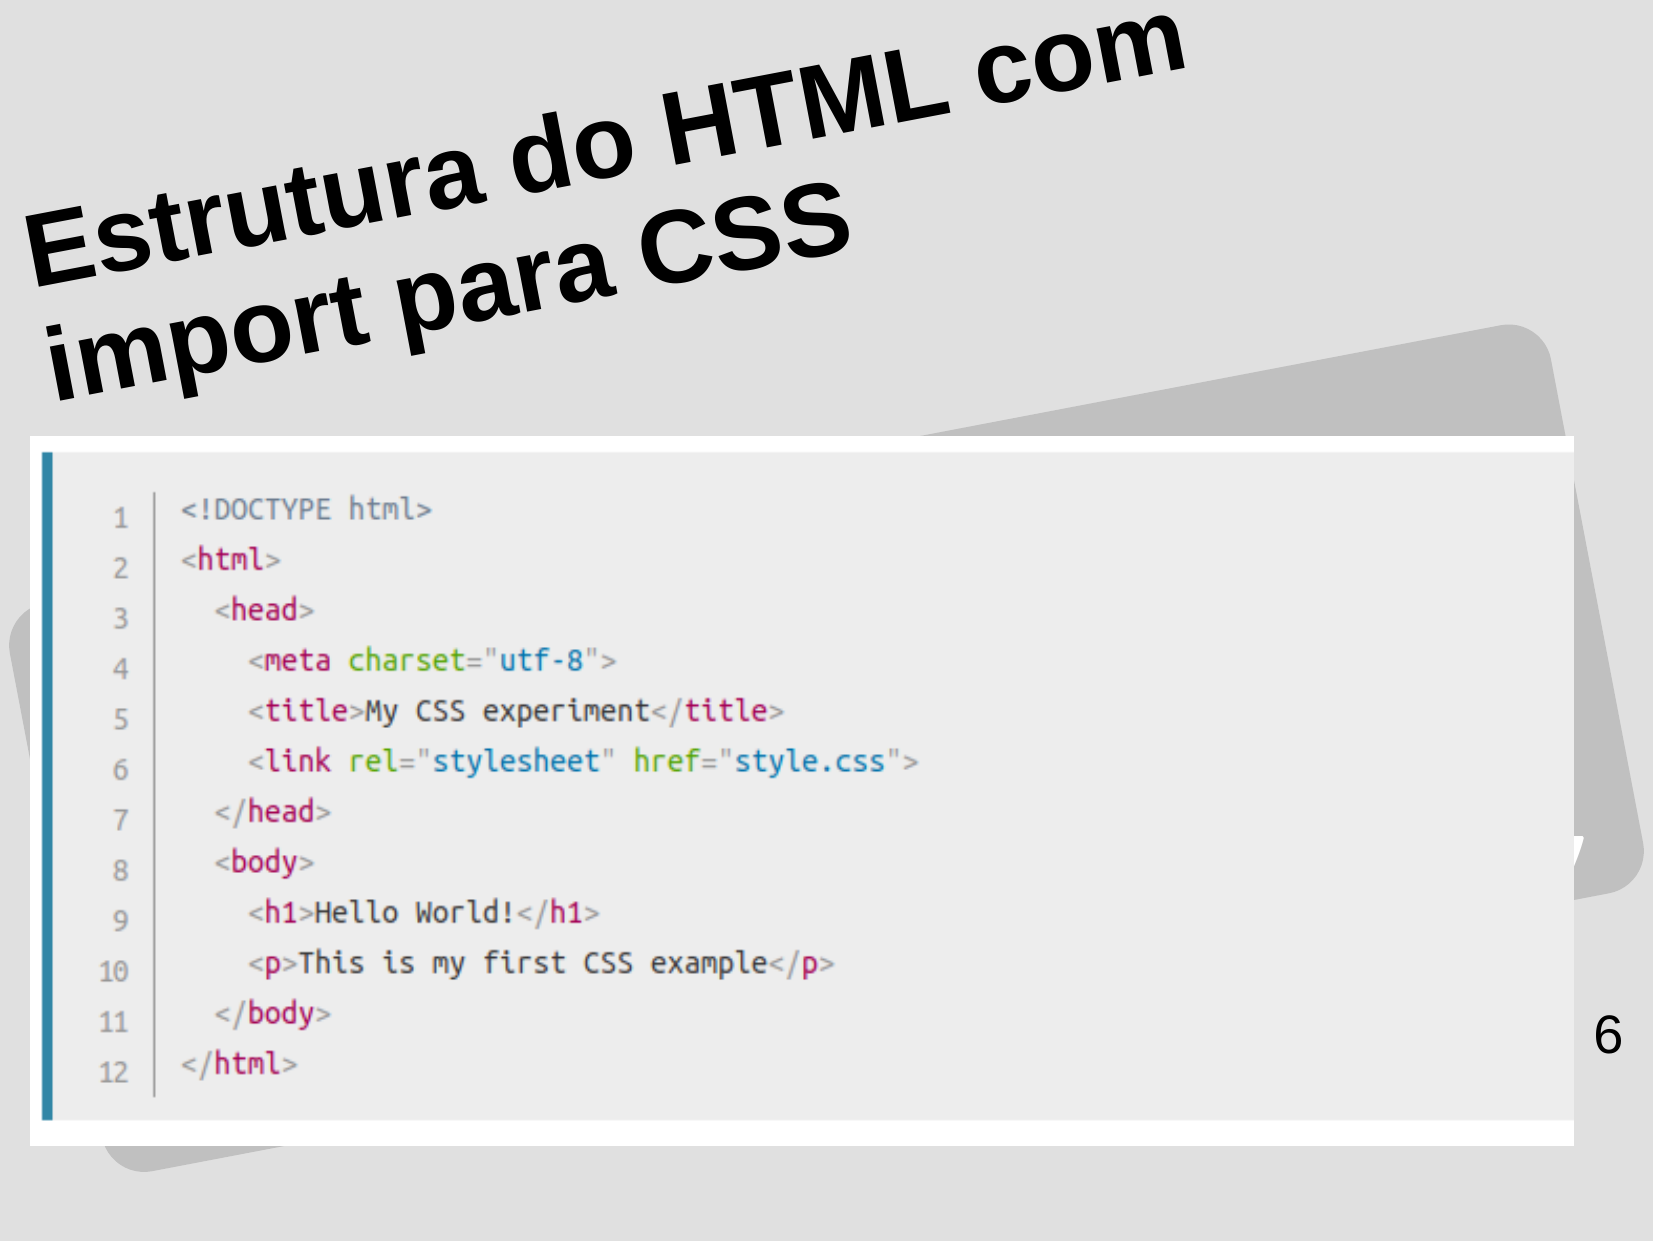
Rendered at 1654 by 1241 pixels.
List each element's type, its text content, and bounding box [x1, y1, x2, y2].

picture [30, 436, 1574, 1146]
title Estrutura do HTML com import para CSS [16, 0, 1518, 412]
